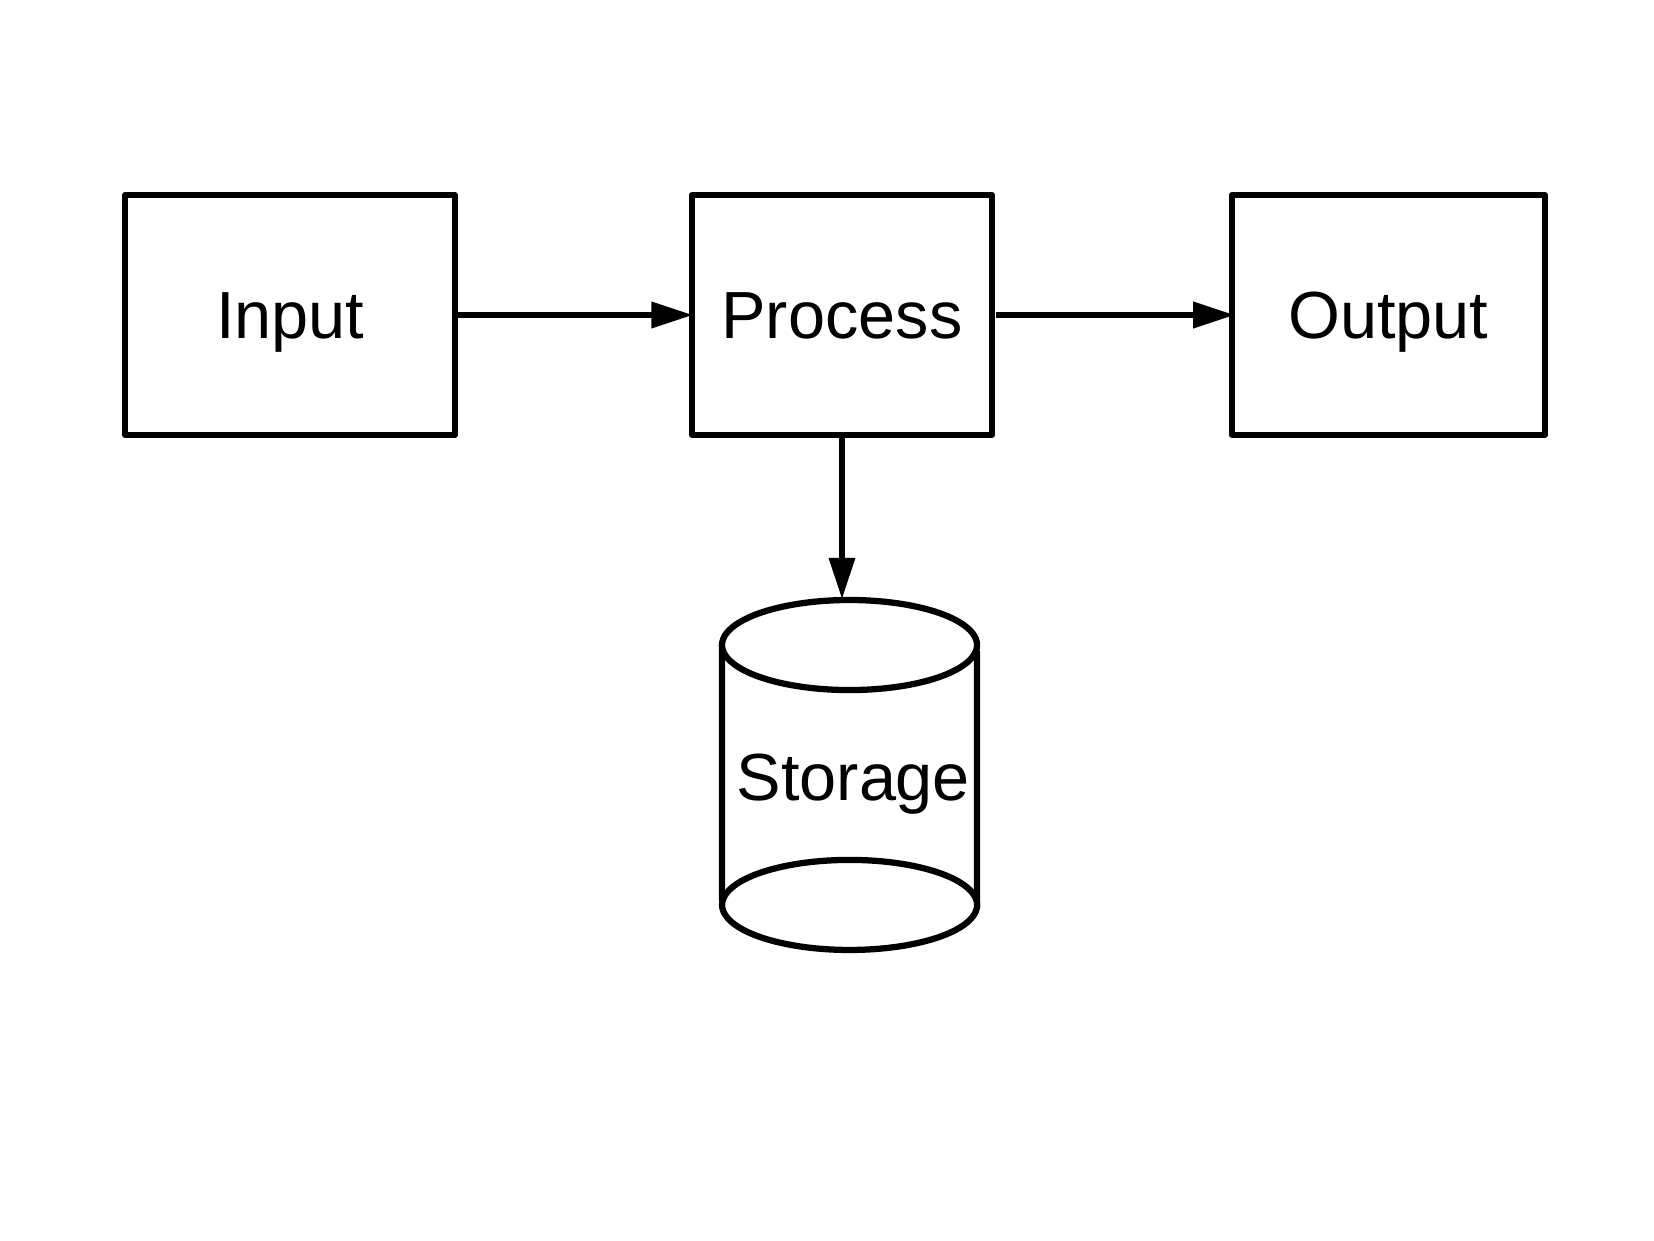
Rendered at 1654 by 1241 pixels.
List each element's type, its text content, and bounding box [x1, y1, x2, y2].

text_box Process [692, 195, 993, 436]
text_box [722, 600, 978, 732]
text_box [722, 823, 978, 950]
text_box Input [125, 195, 455, 436]
text_box Storage [722, 732, 1008, 823]
text_box Output [1232, 195, 1546, 436]
